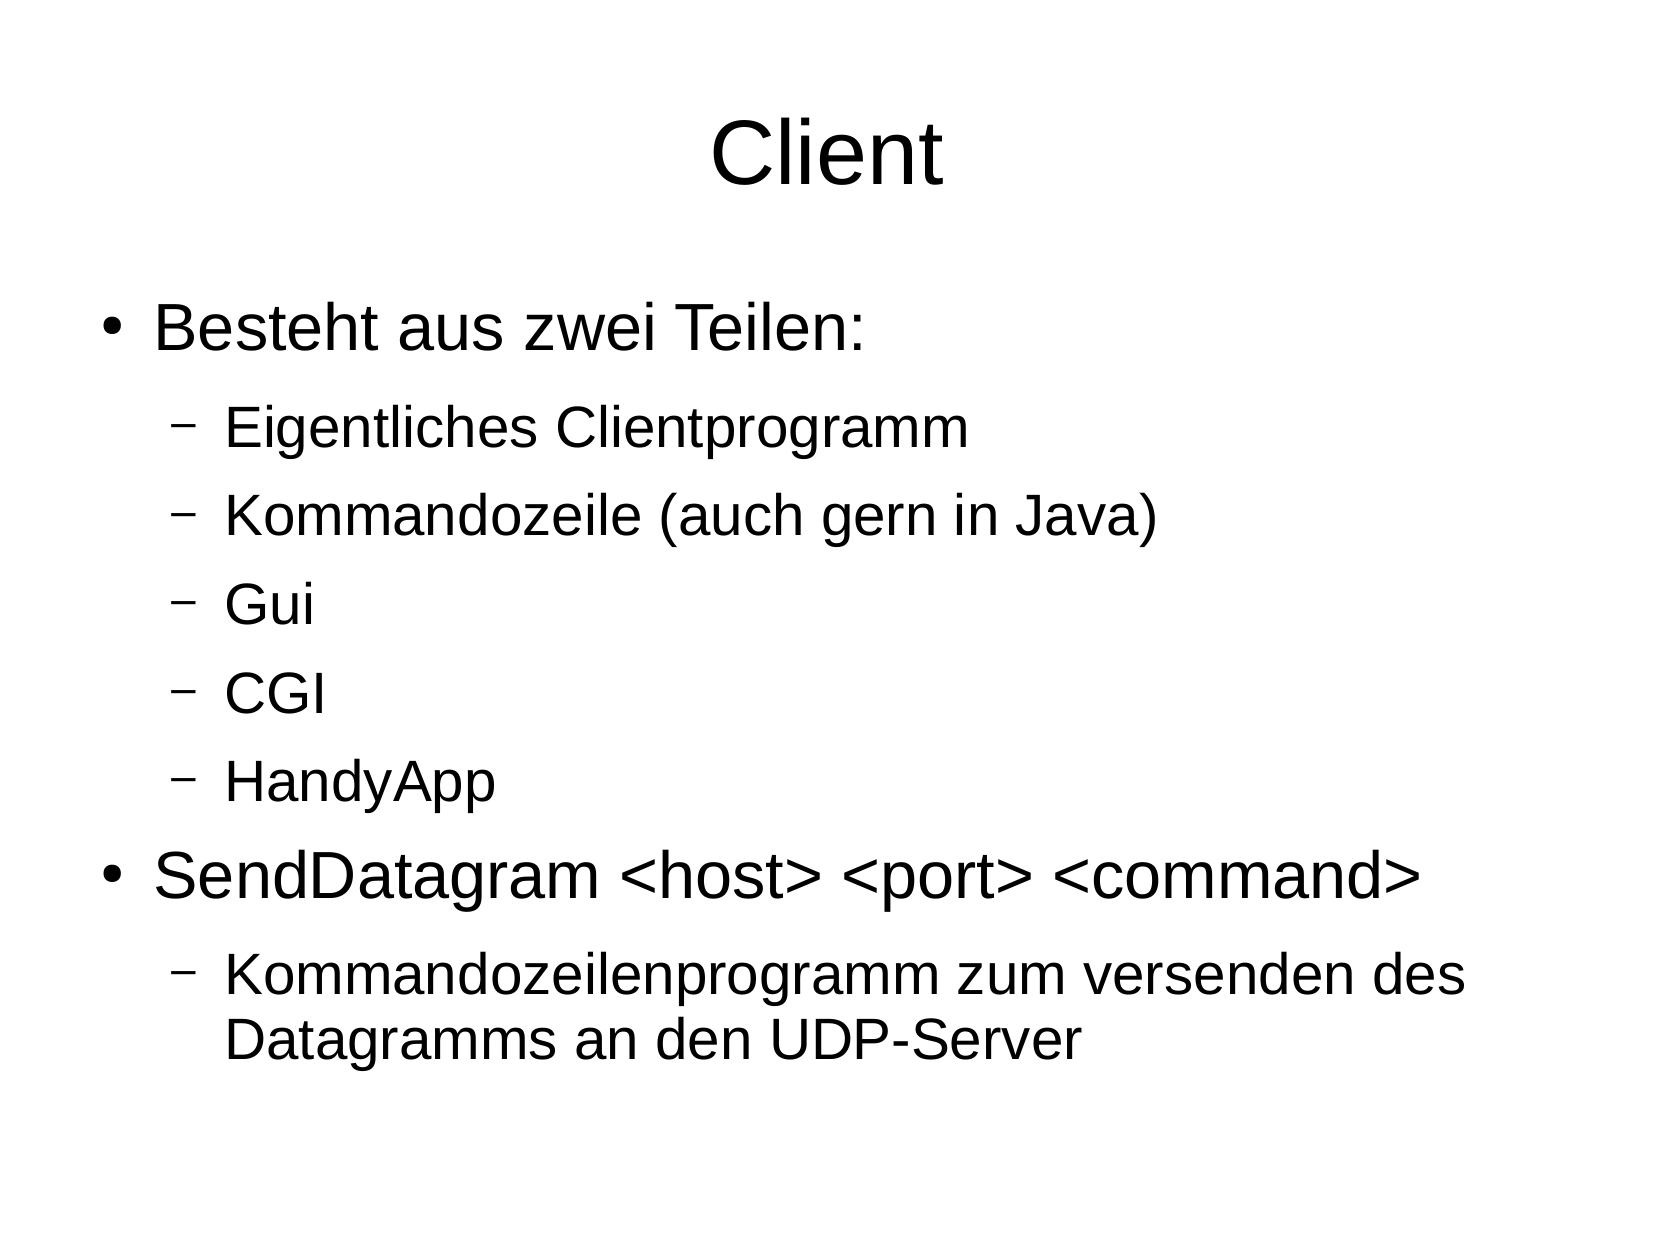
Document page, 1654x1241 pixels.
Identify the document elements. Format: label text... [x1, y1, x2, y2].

title Client [82, 49, 1571, 257]
list Besteht aus zwei Teilen: Eigentliches Clientprogramm Kommandozeile (auch gern in Java) Gui CGI HandyApp SendDatagram <host> <port> <command> Kommandozeilenprogramm zum versenden des Datagramms an den UDP-Server [82, 290, 1654, 1182]
